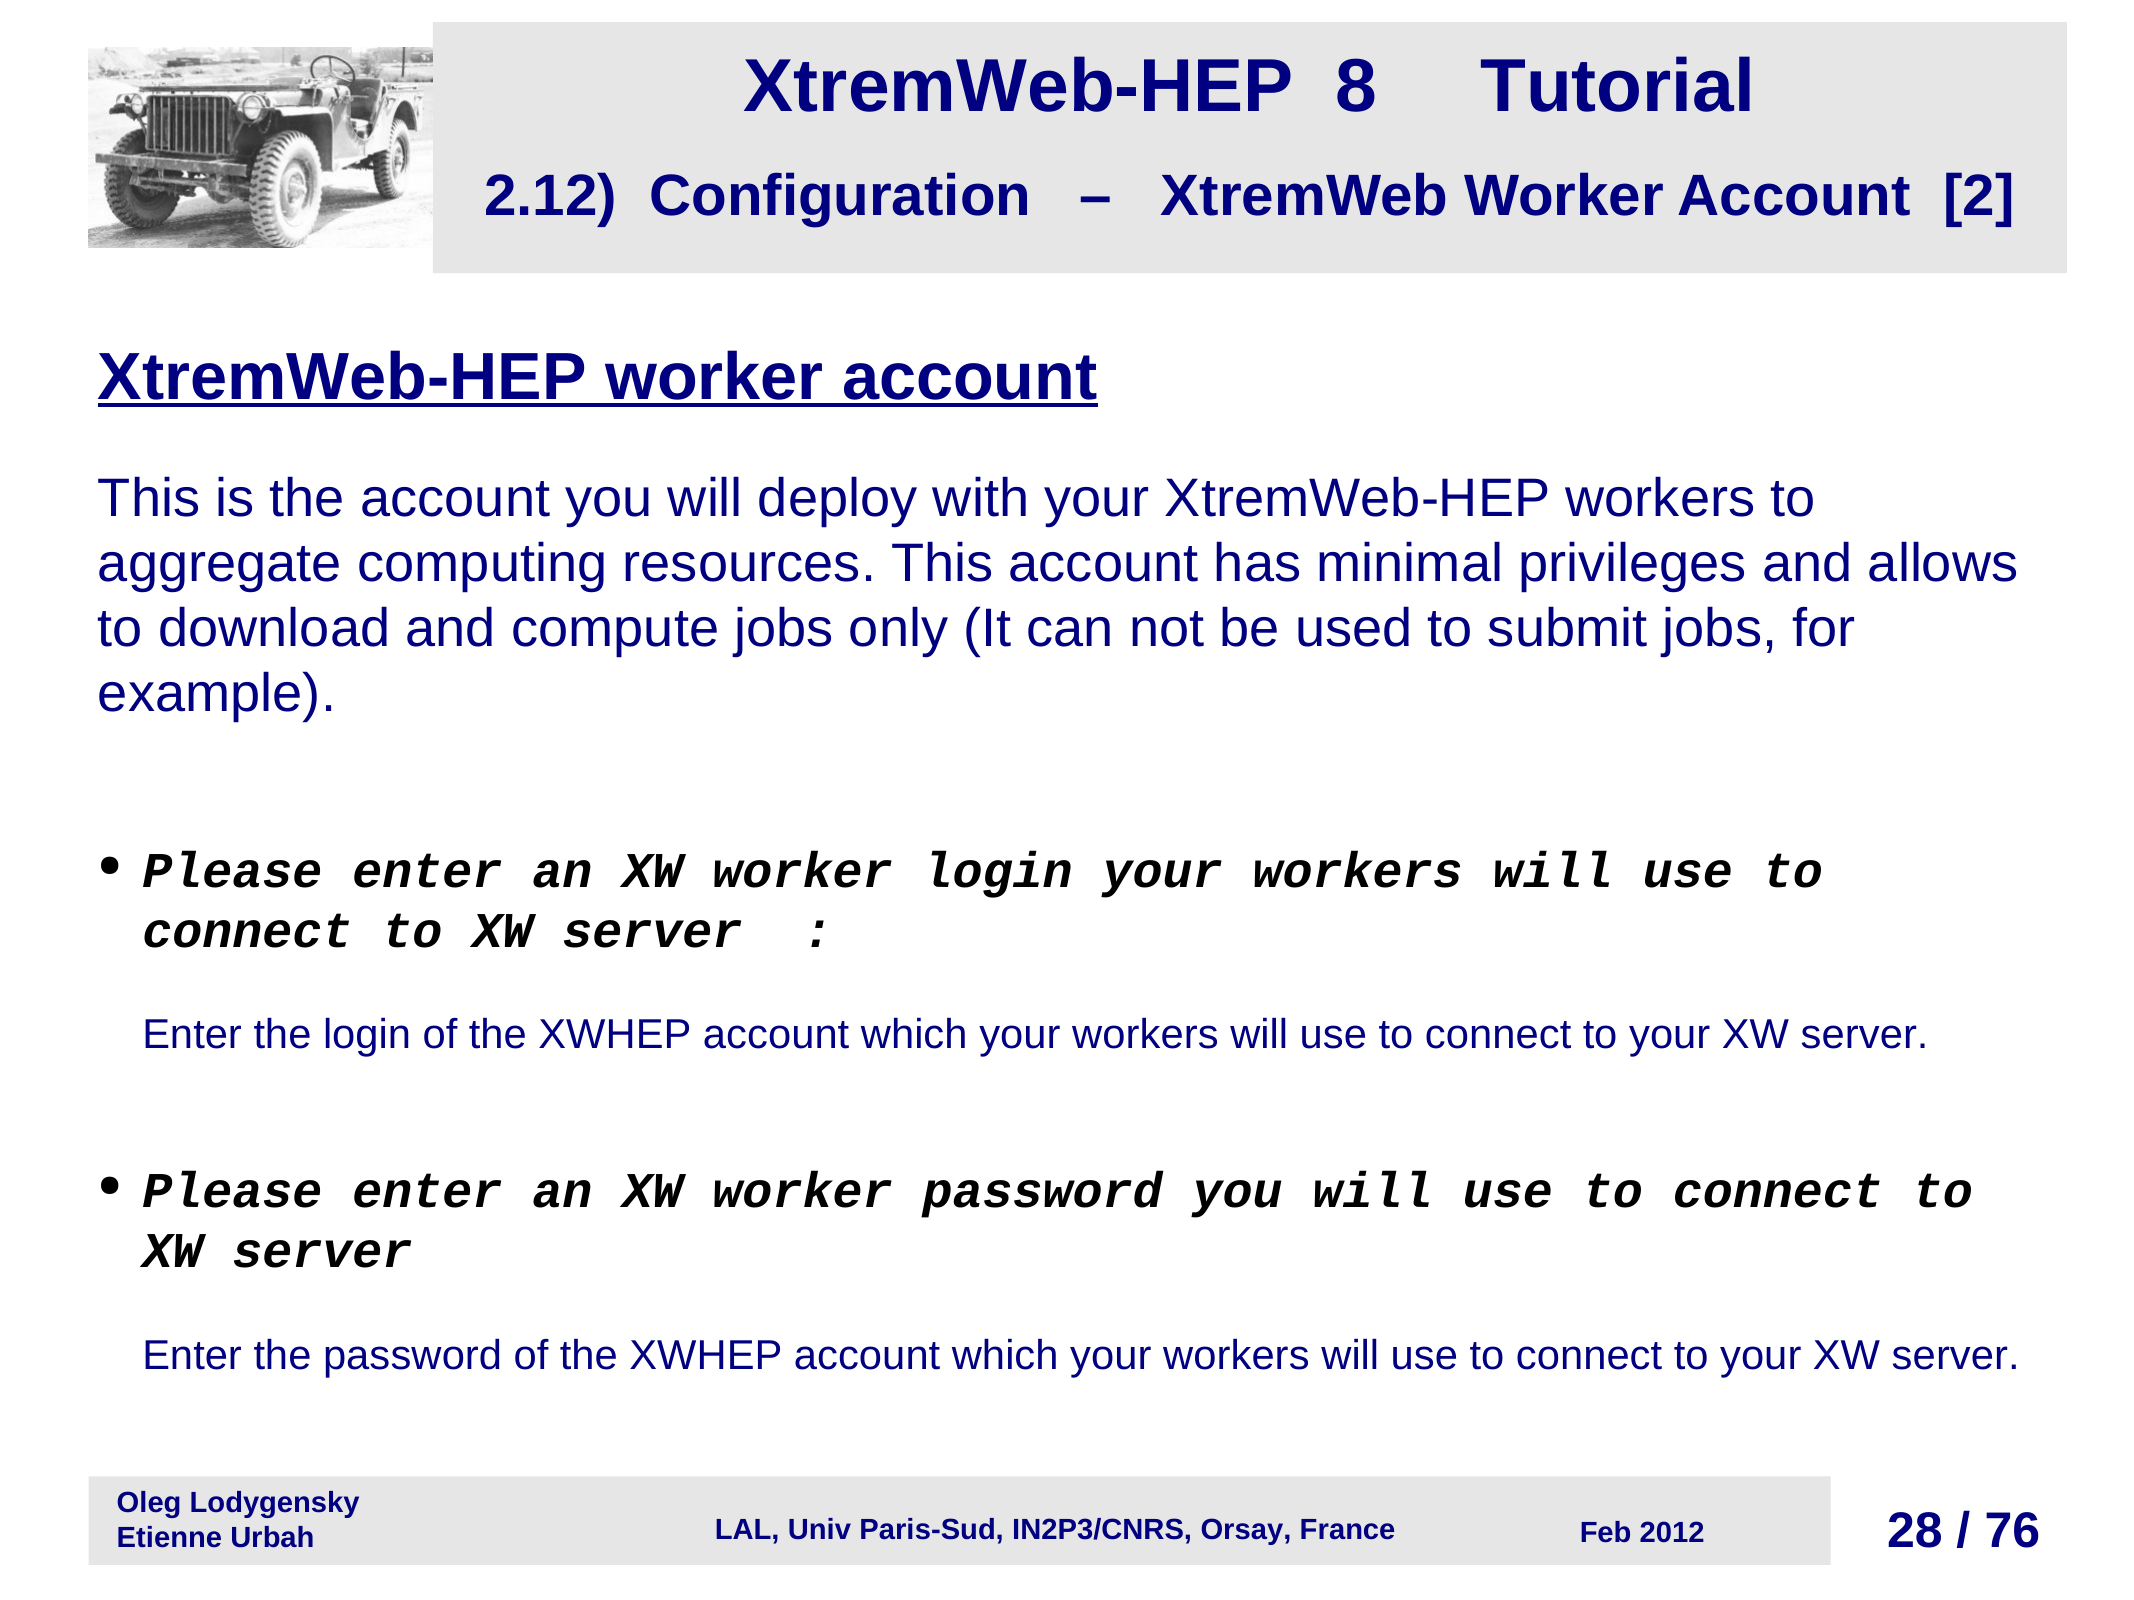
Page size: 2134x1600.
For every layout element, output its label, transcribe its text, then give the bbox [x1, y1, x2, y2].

title 2.12) Configuration – XtremWeb Worker Account [2] [442, 118, 2067, 266]
picture [88, 47, 433, 248]
text_box XtremWeb-HEP worker account This is the account you will deploy with your XtremWeb-HEP workers to aggregate computing resources. This account has minimal privileges and allows to download and compute jobs only (It can not be used to submit jobs, for example). Please enter an XW worker login your workers will use to connect to XW server : Enter the login of the XWHEP account which your workers will use to connect to your XW server. Please enter an XW worker password you will use to connect to XW server Enter the password of the XWHEP account which your workers will use to connect to your XW server. [88, 332, 2067, 1316]
